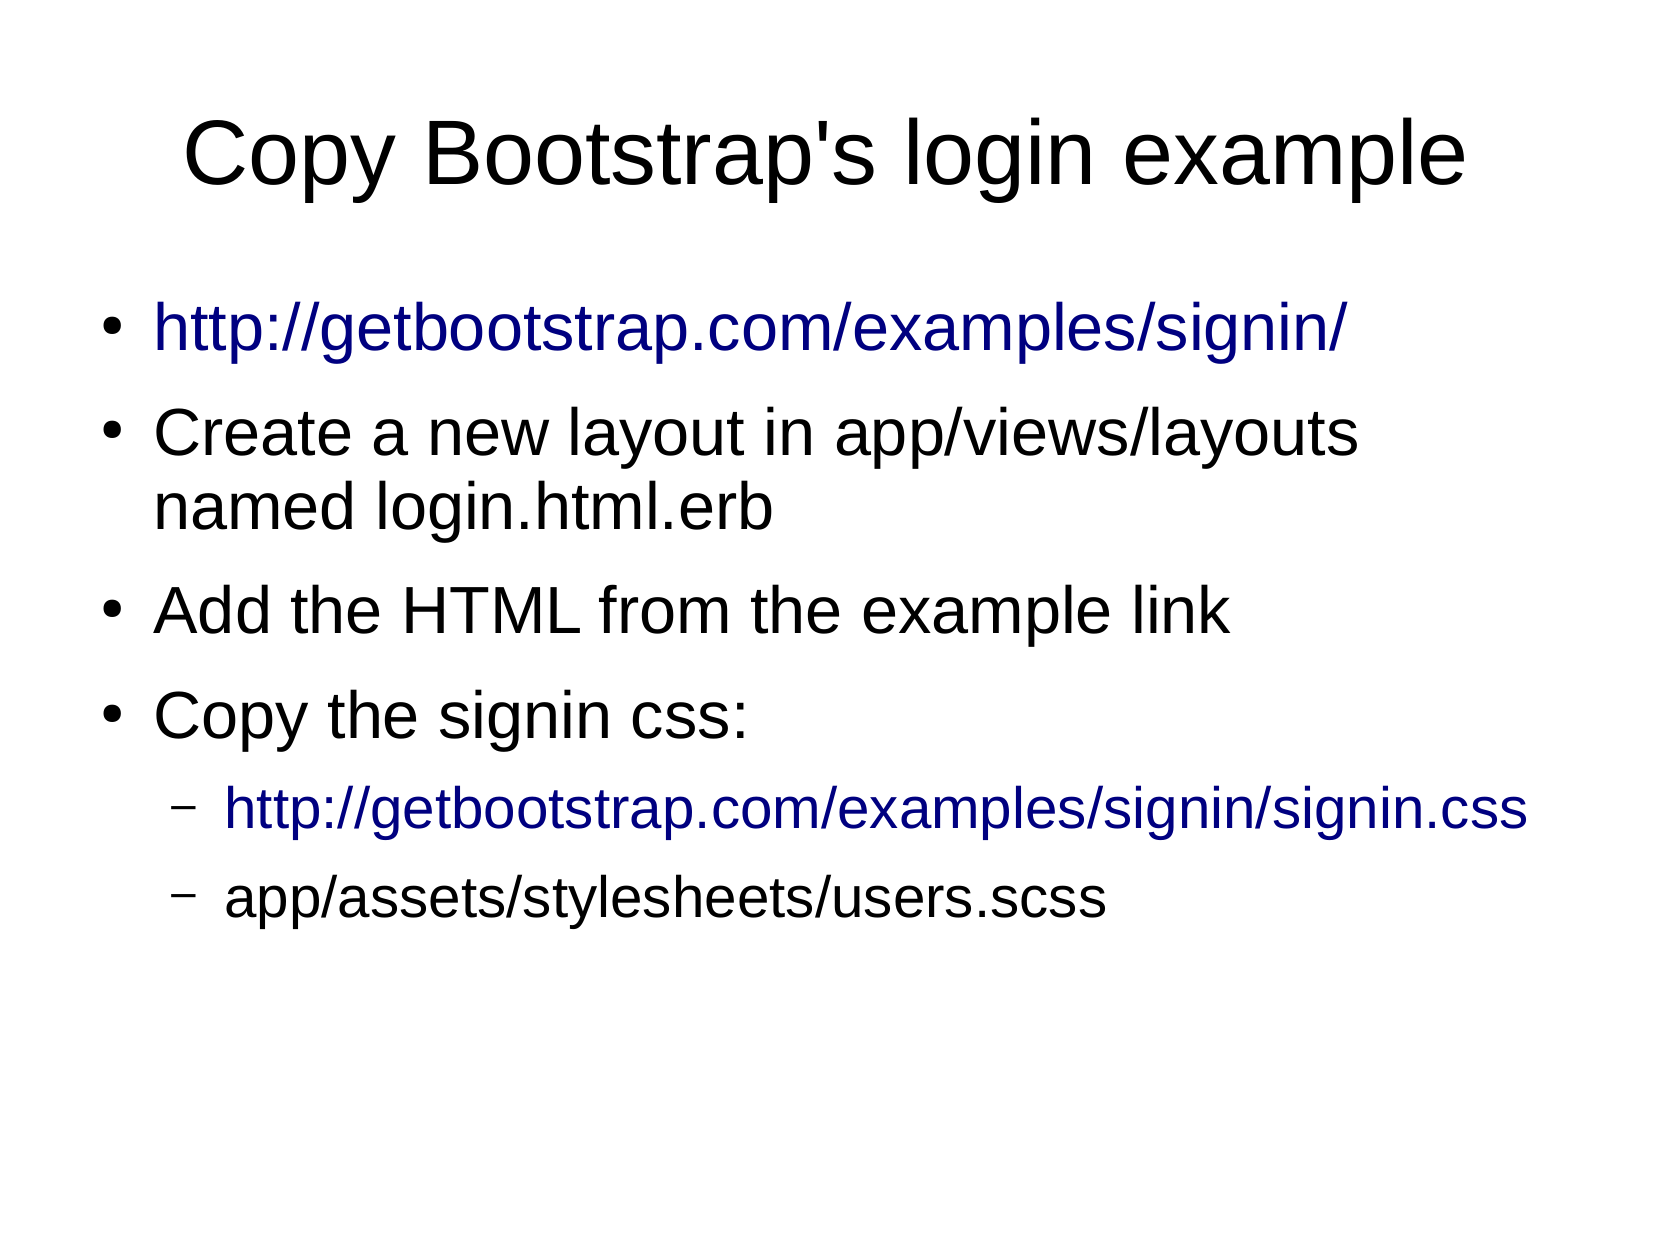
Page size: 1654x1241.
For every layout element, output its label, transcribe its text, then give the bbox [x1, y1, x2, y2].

title Copy Bootstrap's login example [82, 49, 1571, 257]
list http://getbootstrap.com/examples/signin/ Create a new layout in app/views/layouts named login.html.erb Add the HTML from the example link Copy the signin css: http://getbootstrap.com/examples/signin/signin.css app/assets/stylesheets/users.scss [82, 290, 1571, 1010]
